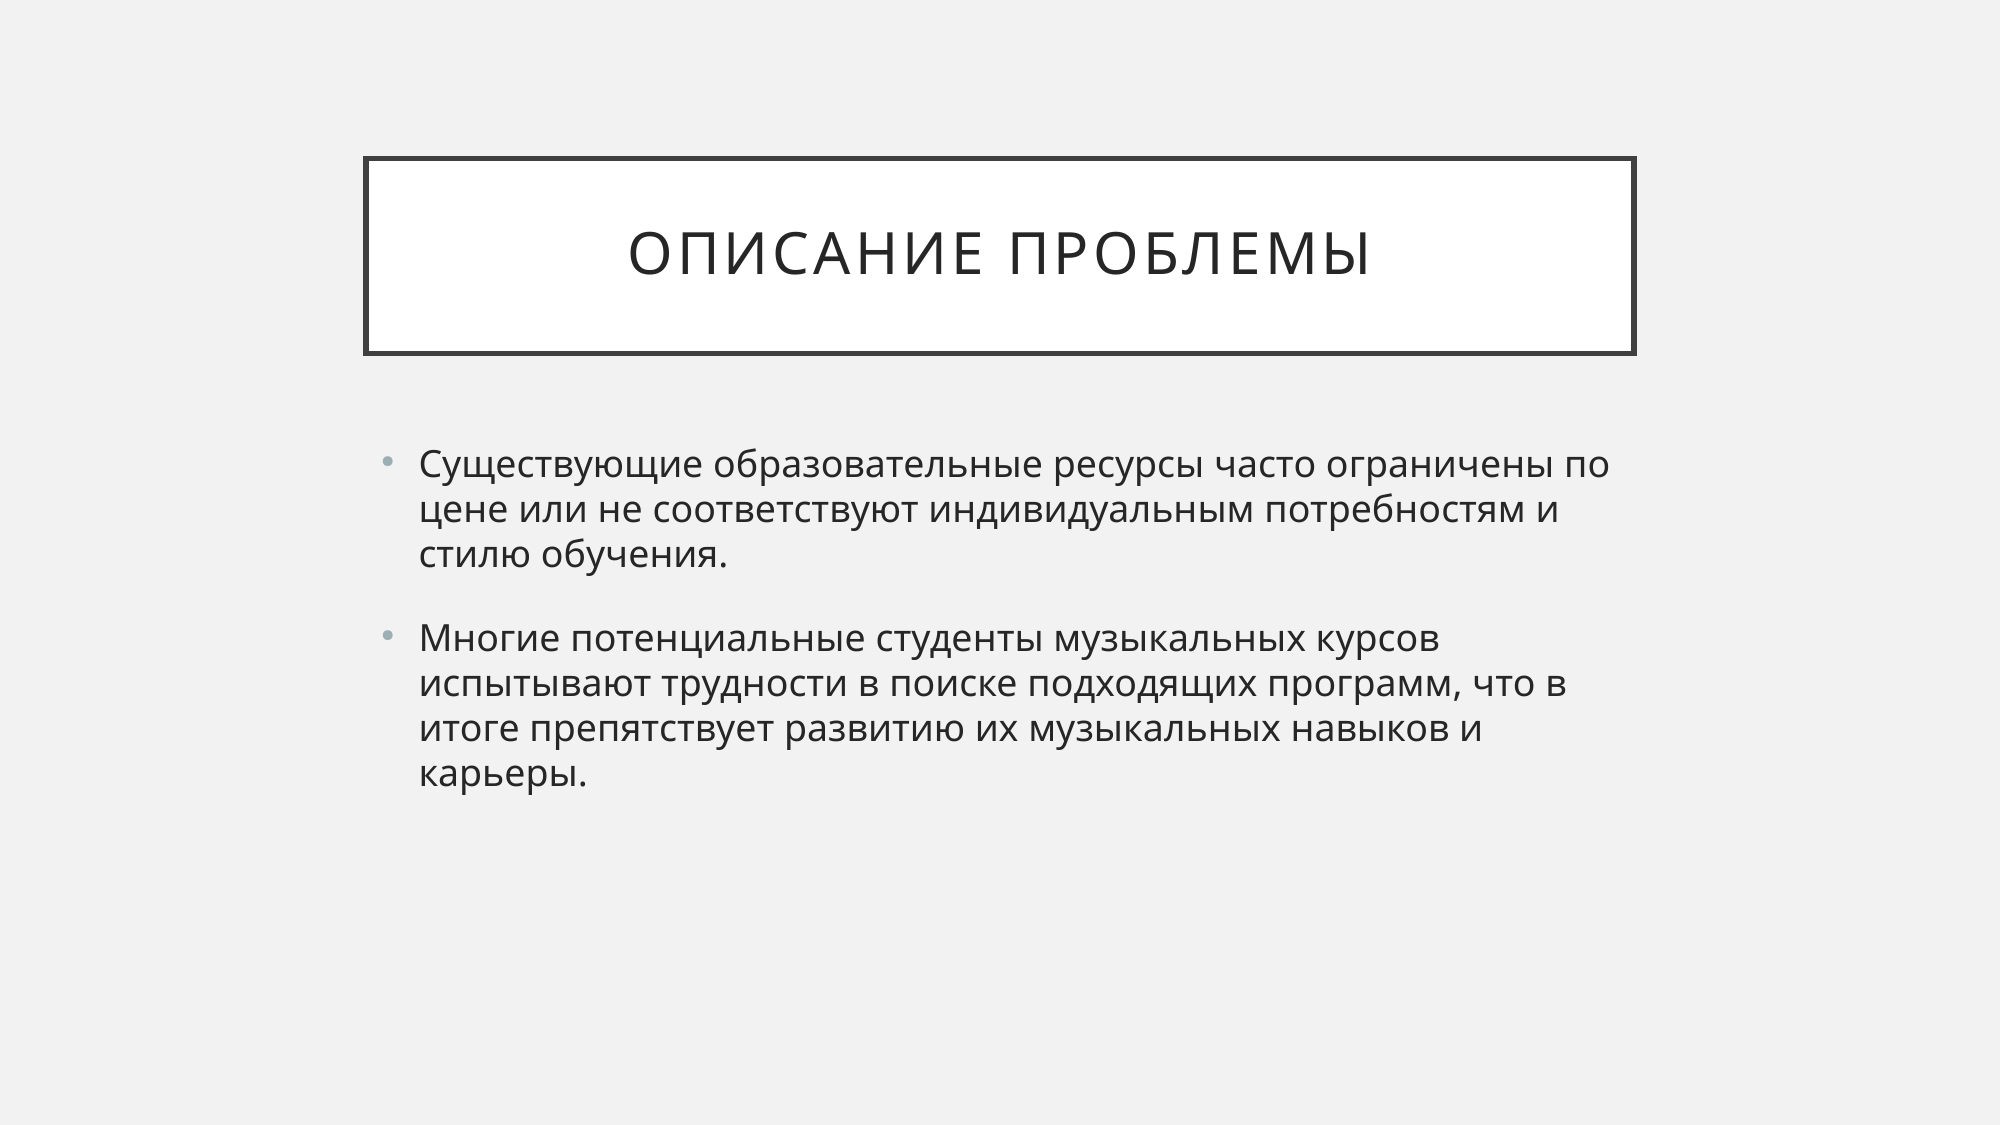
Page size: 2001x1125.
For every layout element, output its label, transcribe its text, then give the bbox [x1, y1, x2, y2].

title Описание проблемы [366, 158, 1634, 354]
list Существующие образовательные ресурсы часто ограничены по цене или не соответствуют индивидуальным потребностям и стилю обучения. Многие потенциальные студенты музыкальных курсов испытывают трудности в поиске подходящих программ, что в итоге препятствует развитию их музыкальных навыков и карьеры. [366, 432, 1634, 942]
